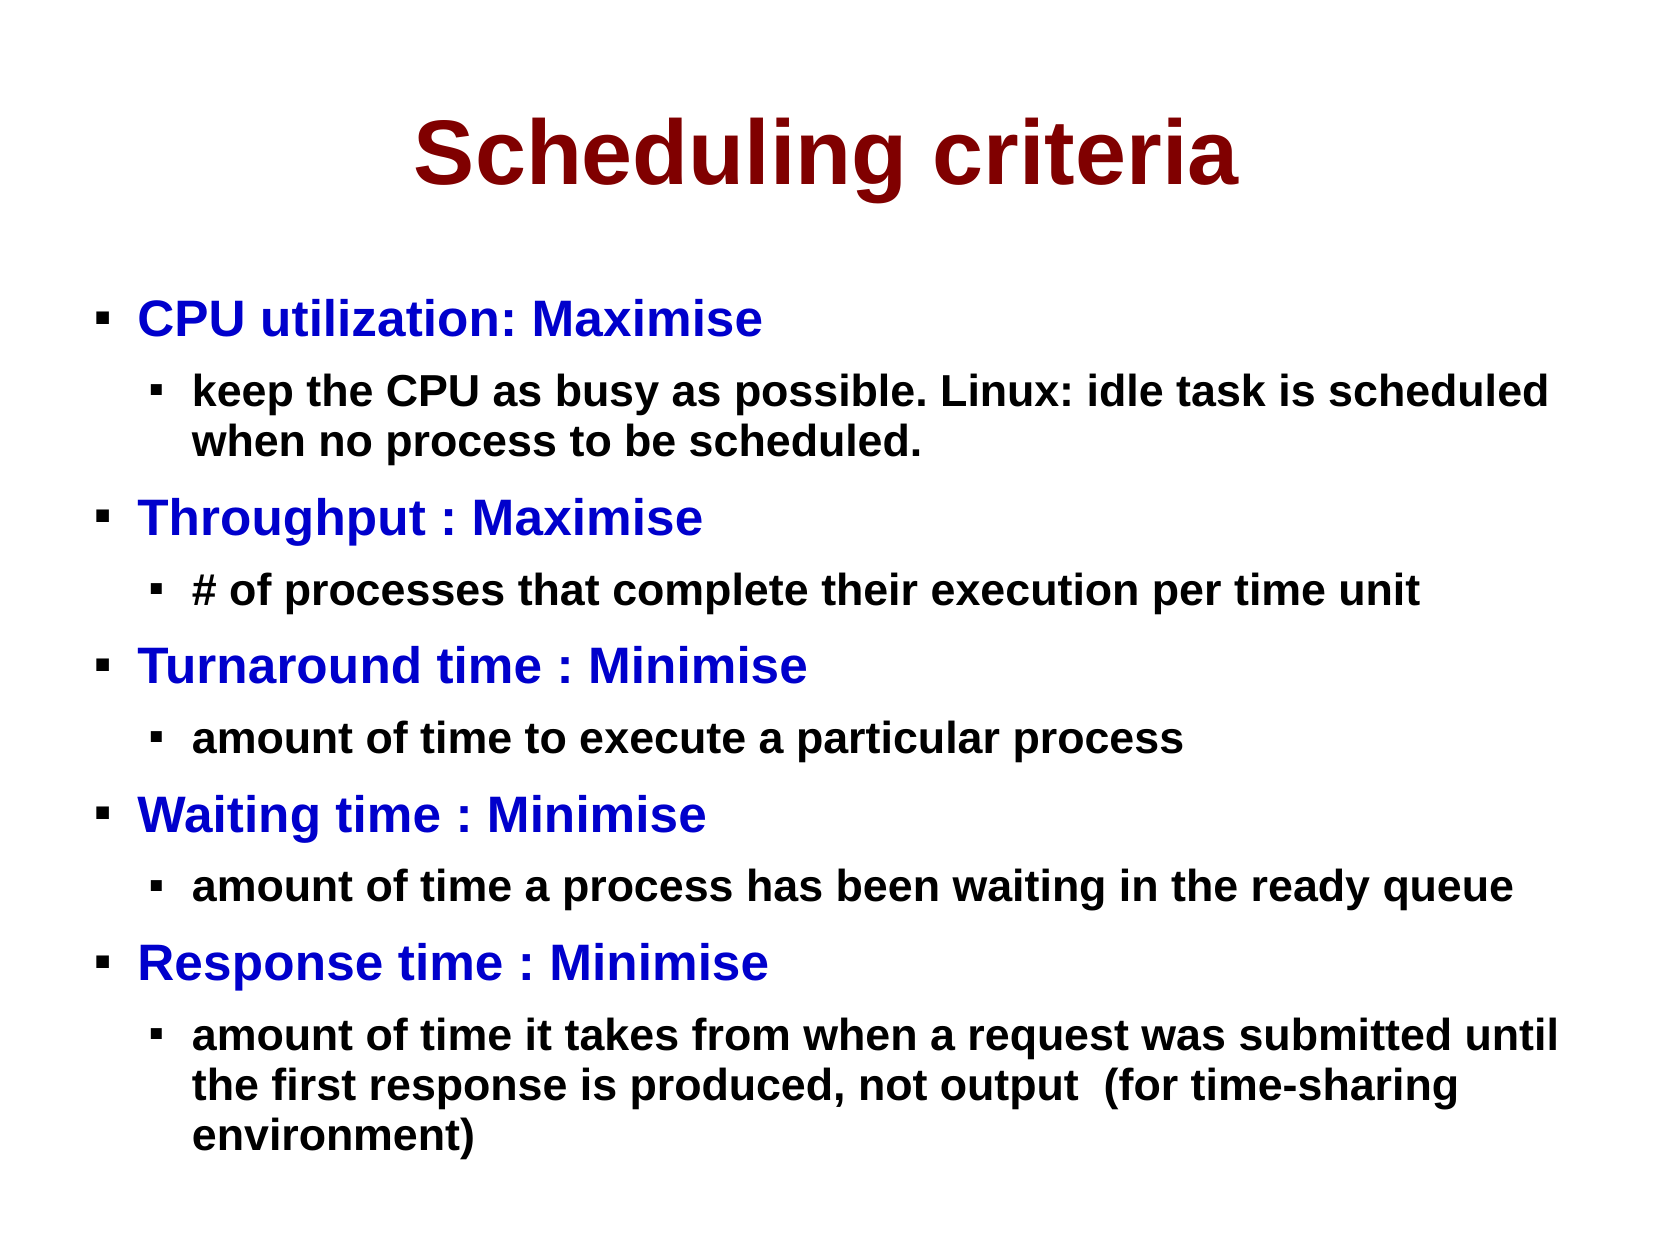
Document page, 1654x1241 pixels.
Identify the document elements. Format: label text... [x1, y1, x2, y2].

list CPU utilization: Maximise keep the CPU as busy as possible. Linux: idle task is scheduled when no process to be scheduled. Throughput : Maximise # of processes that complete their execution per time unit Turnaround time : Minimise amount of time to execute a particular process Waiting time : Minimise amount of time a process has been waiting in the ready queue Response time : Minimise amount of time it takes from when a request was submitted until the first response is produced, not output (for time-sharing environment) [82, 290, 1583, 1182]
title Scheduling criteria [82, 49, 1571, 257]
